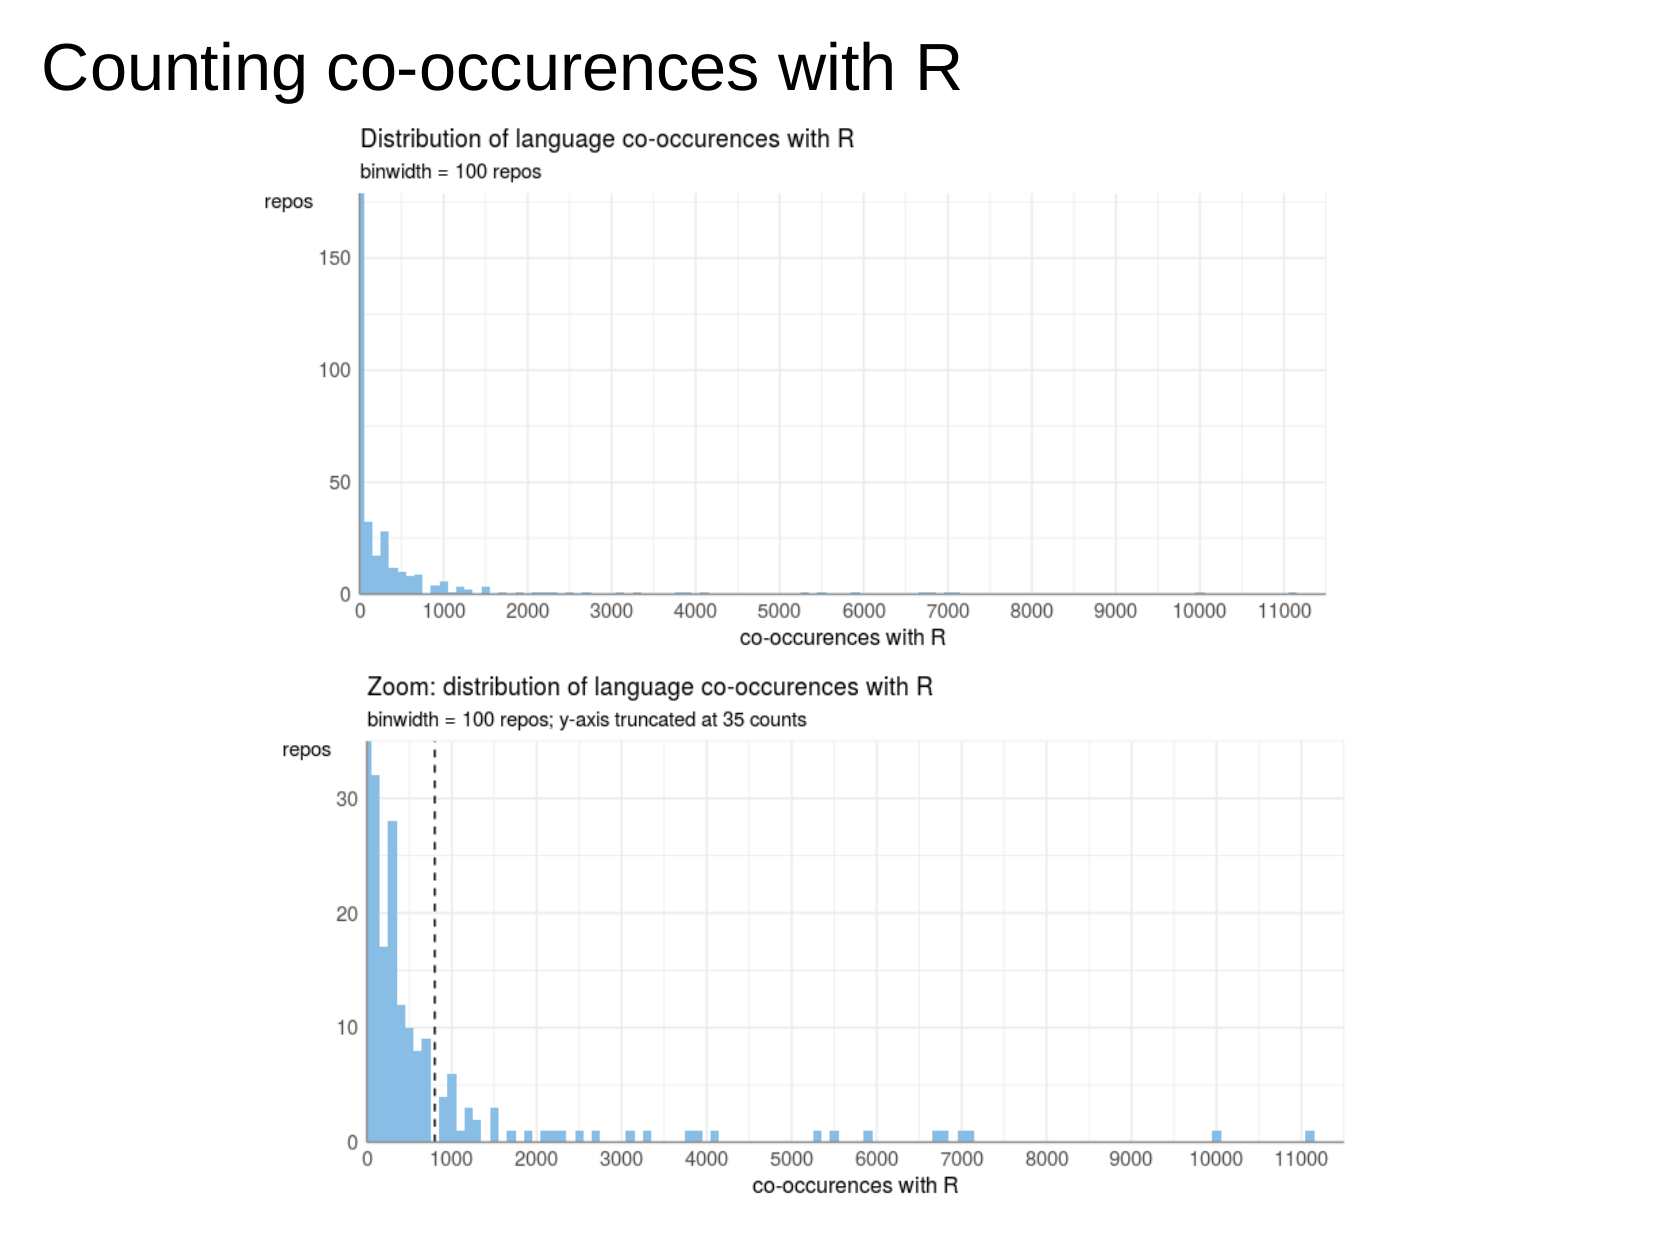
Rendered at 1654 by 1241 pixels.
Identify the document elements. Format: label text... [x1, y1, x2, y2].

title Counting co-occurences with R [41, 30, 1530, 105]
picture [273, 667, 1354, 1208]
picture [255, 119, 1336, 661]
